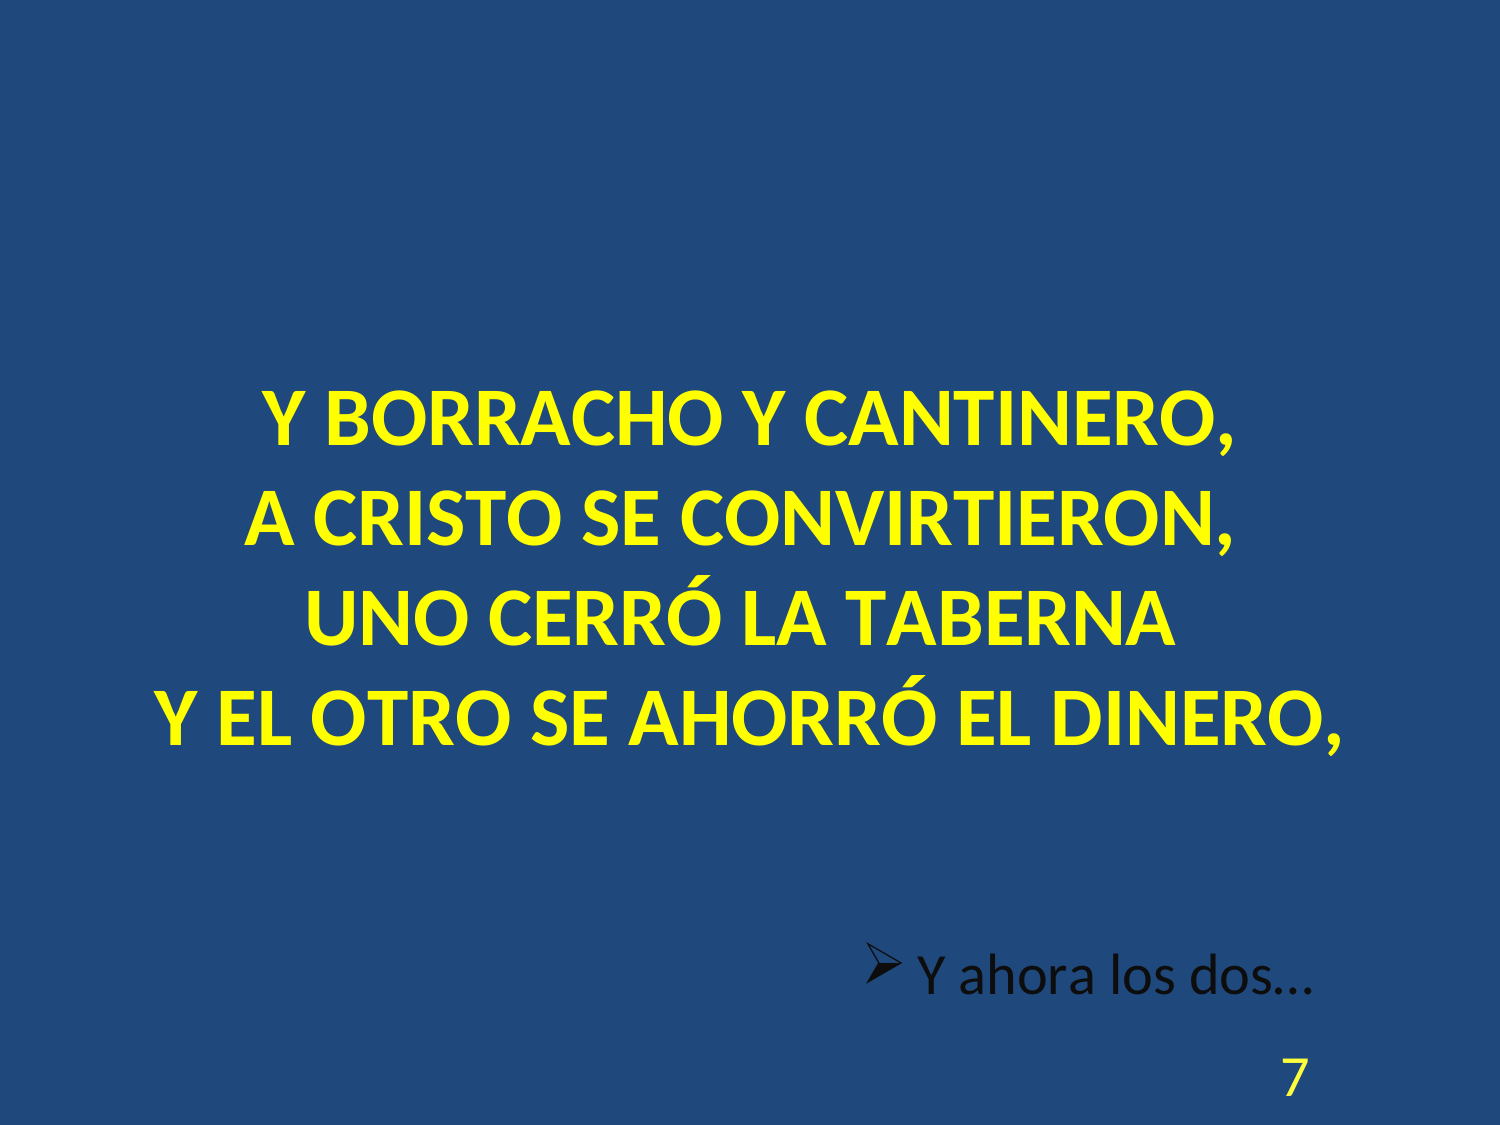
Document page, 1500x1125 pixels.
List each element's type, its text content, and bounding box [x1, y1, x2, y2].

title Y BORRACHO Y CANTINERO, A CRISTO SE CONVIRTIERON, UNO CERRÓ LA TABERNA Y EL OTRO SE AHORRÓ EL DINERO, [75, 468, 1426, 657]
text_box Y ahora los dos… [616, 928, 1329, 1012]
text_box <número> [974, 1042, 1325, 1103]
